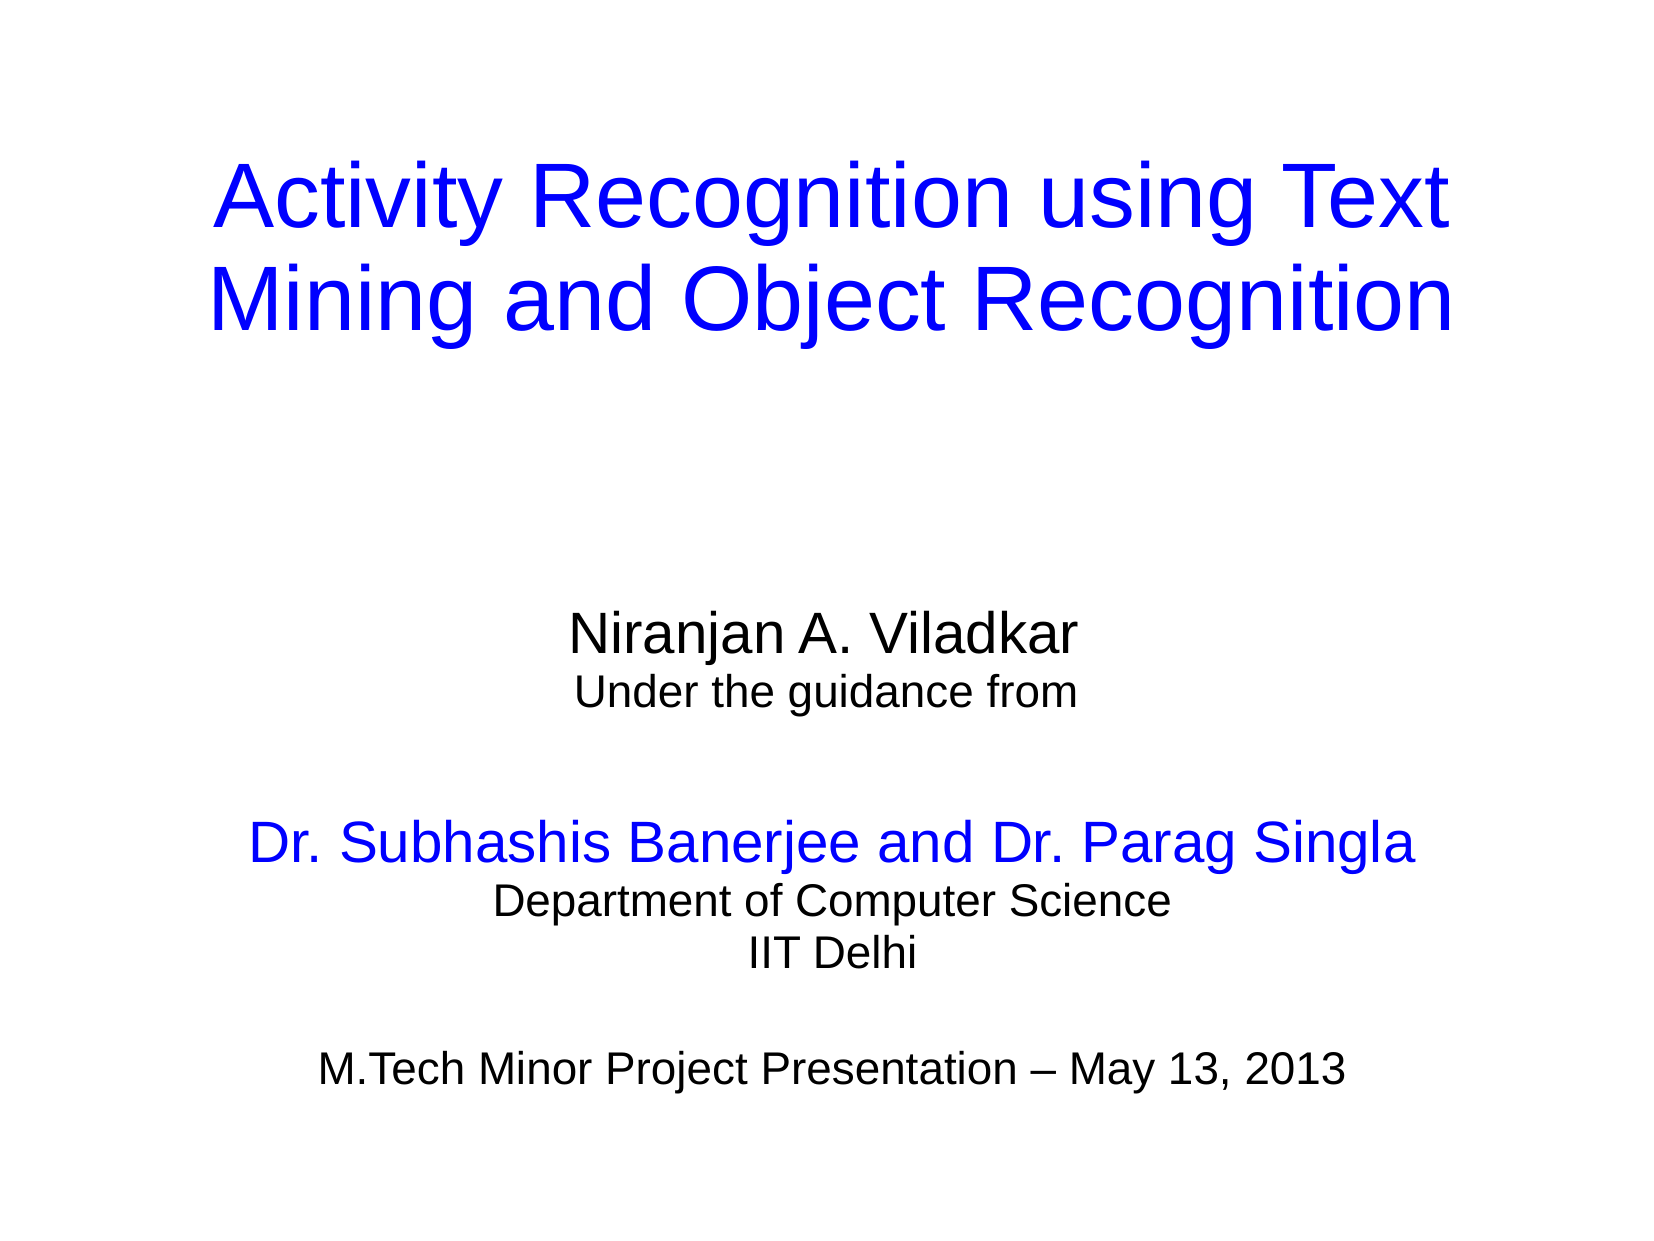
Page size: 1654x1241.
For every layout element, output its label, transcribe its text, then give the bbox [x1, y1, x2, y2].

title Niranjan A. Viladkar Under the guidance from Dr. Subhashis Banerjee and Dr. Parag Singla Department of Computer Science IIT Delhi M.Tech Minor Project Presentation – May 13, 2013 [90, 480, 1576, 1216]
title Activity Recognition using Text Mining and Object Recognition [90, 75, 1576, 421]
